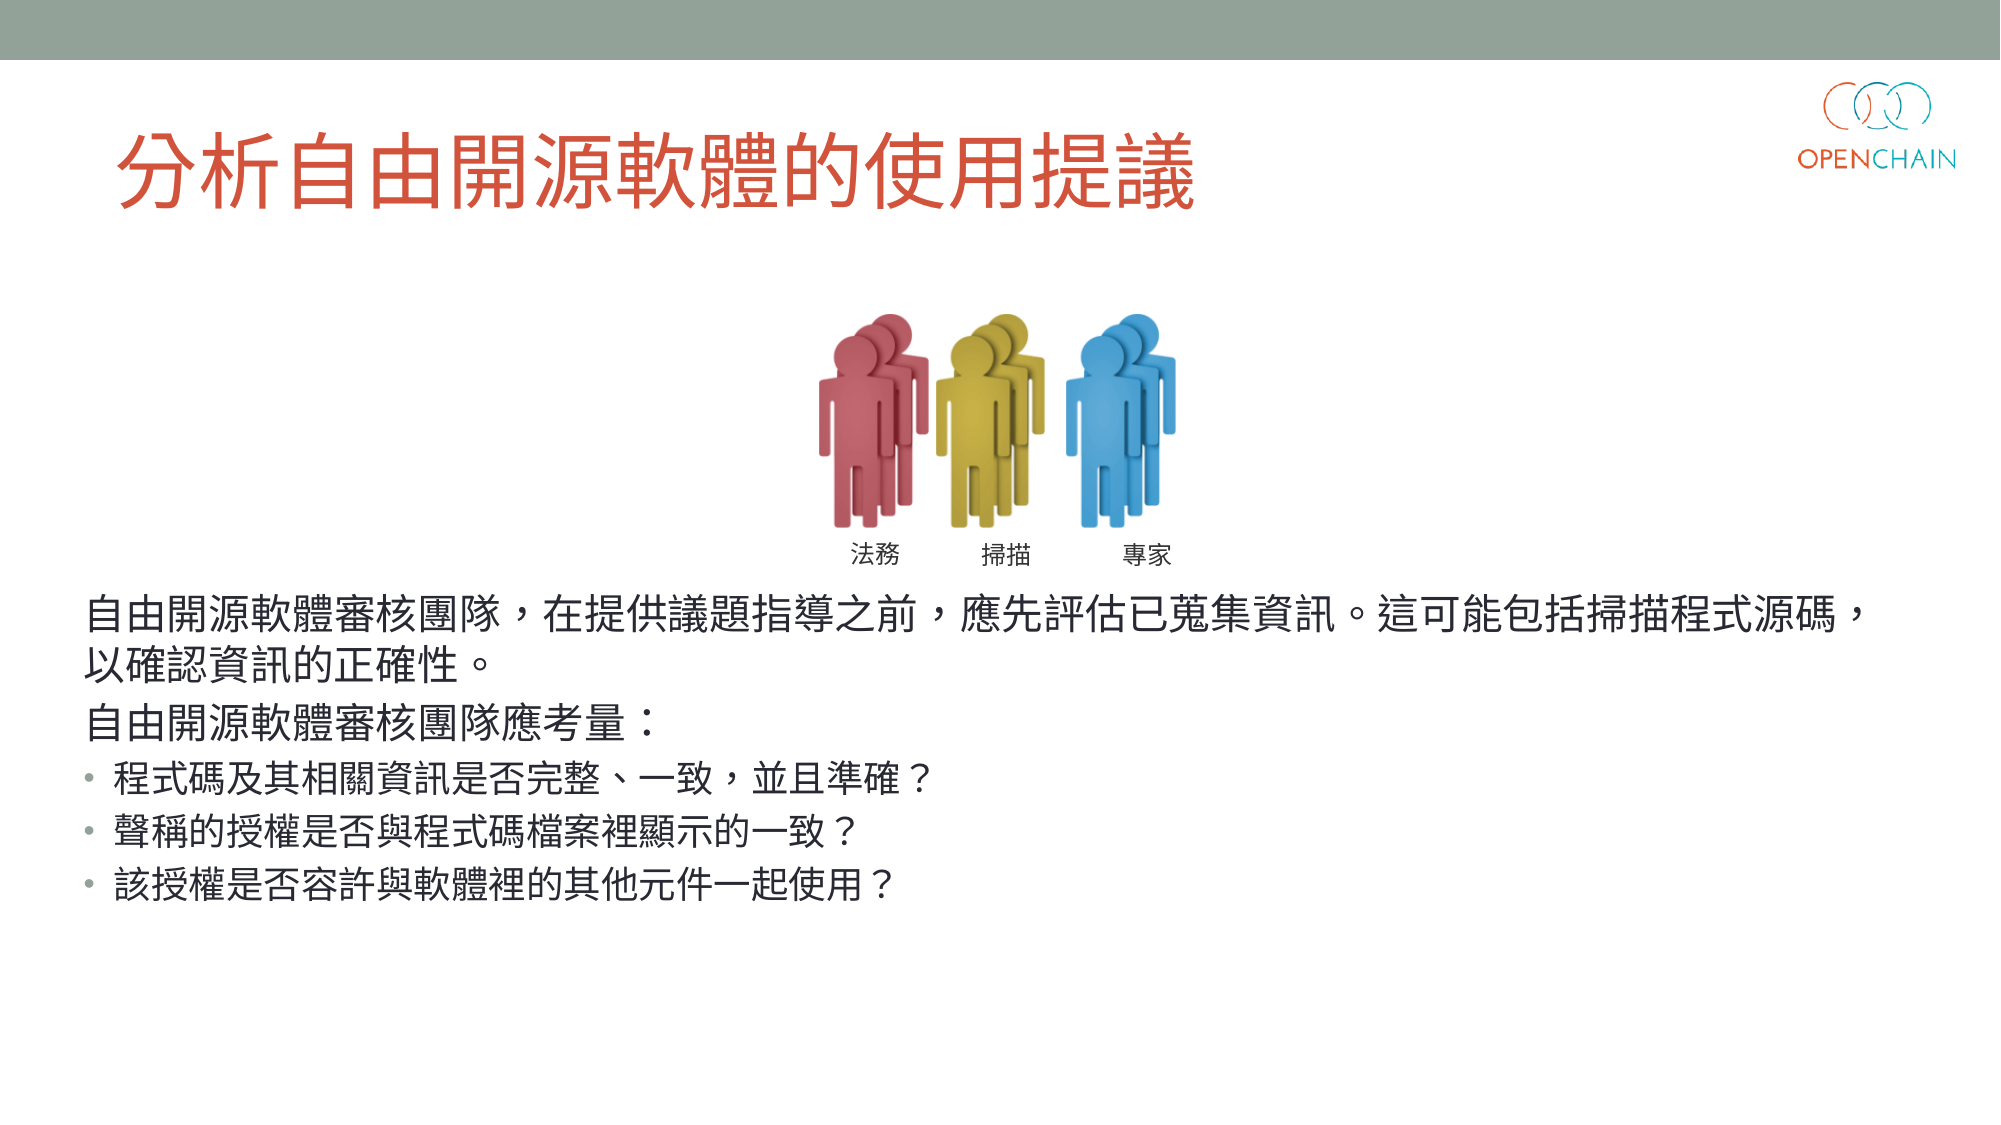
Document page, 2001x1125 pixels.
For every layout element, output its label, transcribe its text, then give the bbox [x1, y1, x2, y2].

picture [819, 314, 929, 528]
text_box 法務 [823, 531, 912, 577]
list 自由開源軟體審核團隊，在提供議題指導之前，應先評估已蒐集資訊。這可能包括掃描程式源碼，以確認資訊的正確性。 自由開源軟體審核團隊應考量： 程式碼及其相關資訊是否完整、一致，並且準確？ 聲稱的授權是否與程式碼檔案裡顯示的一致？ 該授權是否容許與軟體裡的其他元件一起使用？ [68, 580, 1919, 1066]
text_box 掃描 [912, 531, 1035, 578]
text_box 專家 [1035, 531, 1188, 578]
picture [1066, 314, 1176, 528]
title 分析自由開源軟體的使用提議 [99, 87, 1900, 250]
picture [936, 314, 1045, 528]
picture [1798, 82, 1955, 169]
